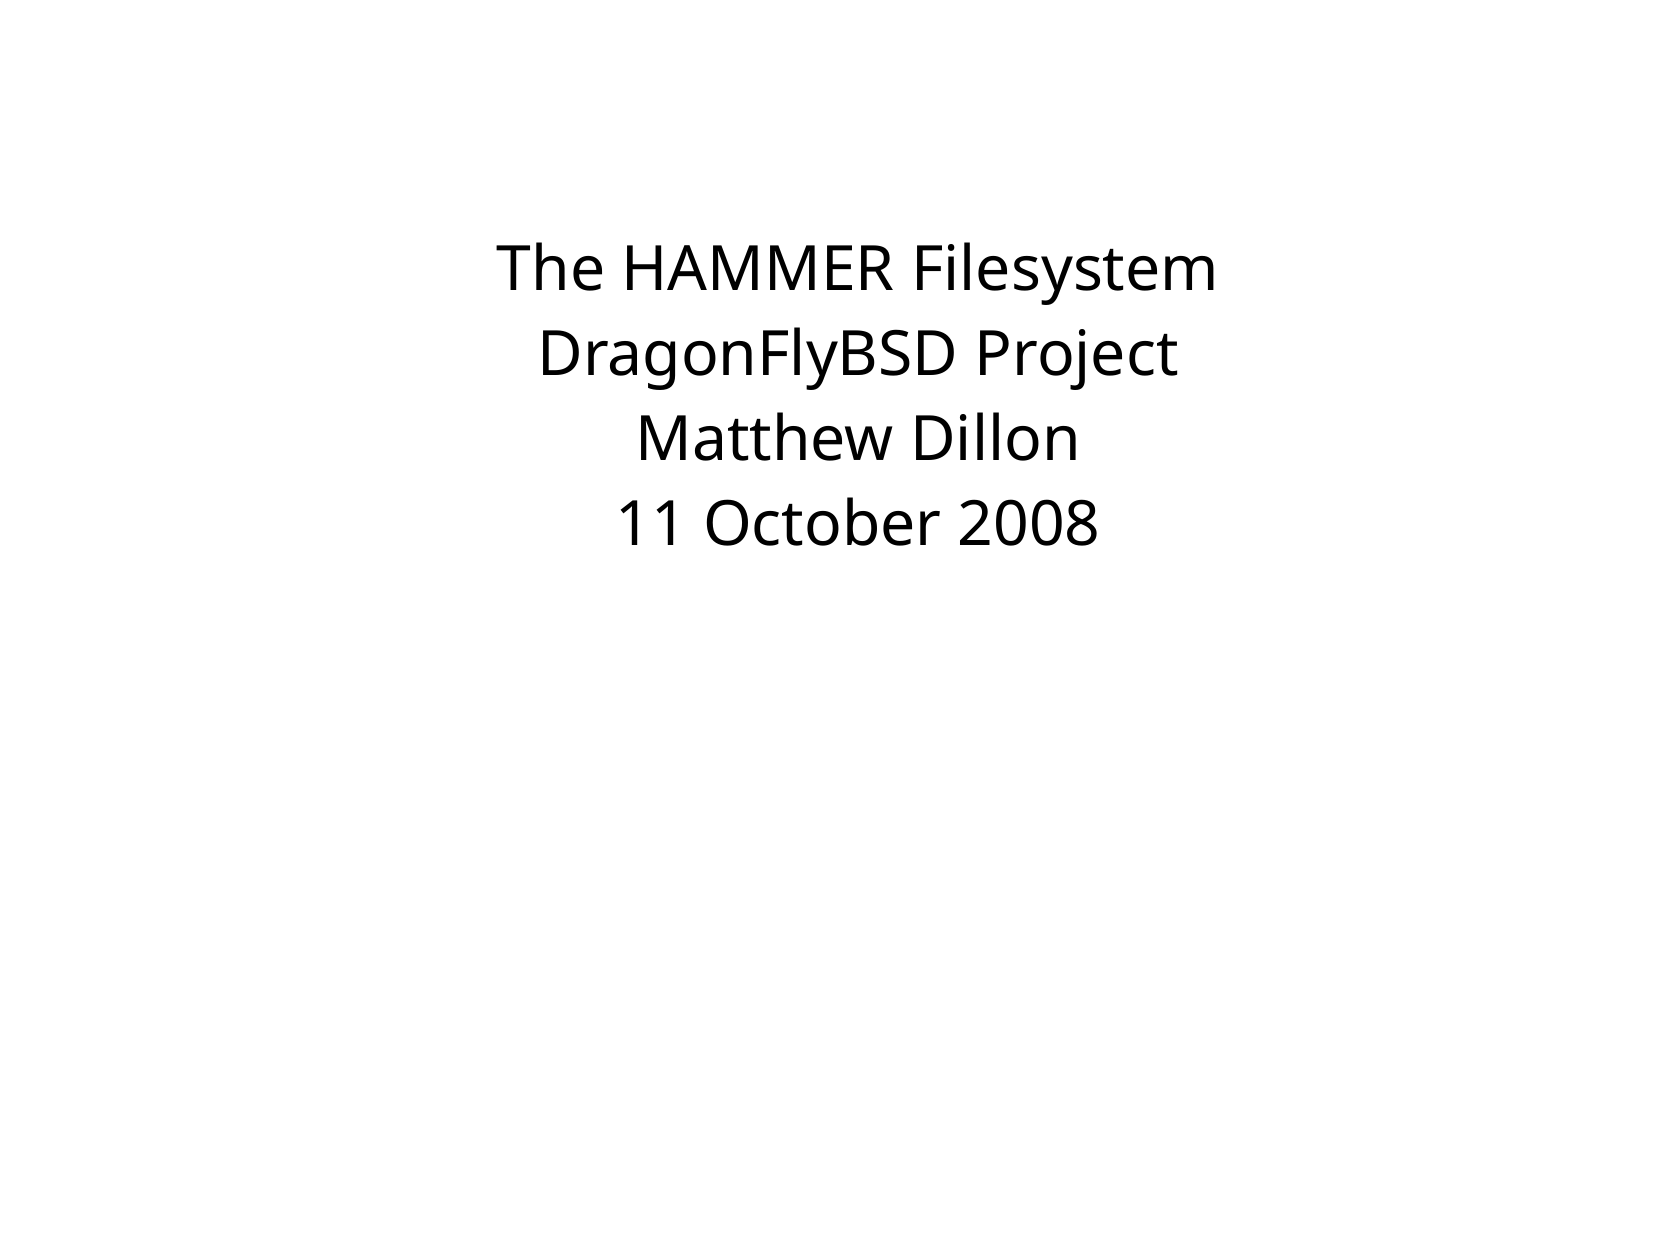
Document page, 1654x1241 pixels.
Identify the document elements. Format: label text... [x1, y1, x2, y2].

text_box The HAMMER Filesystem DragonFlyBSD Project Matthew Dillon 11 October 2008 [503, 246, 1214, 542]
